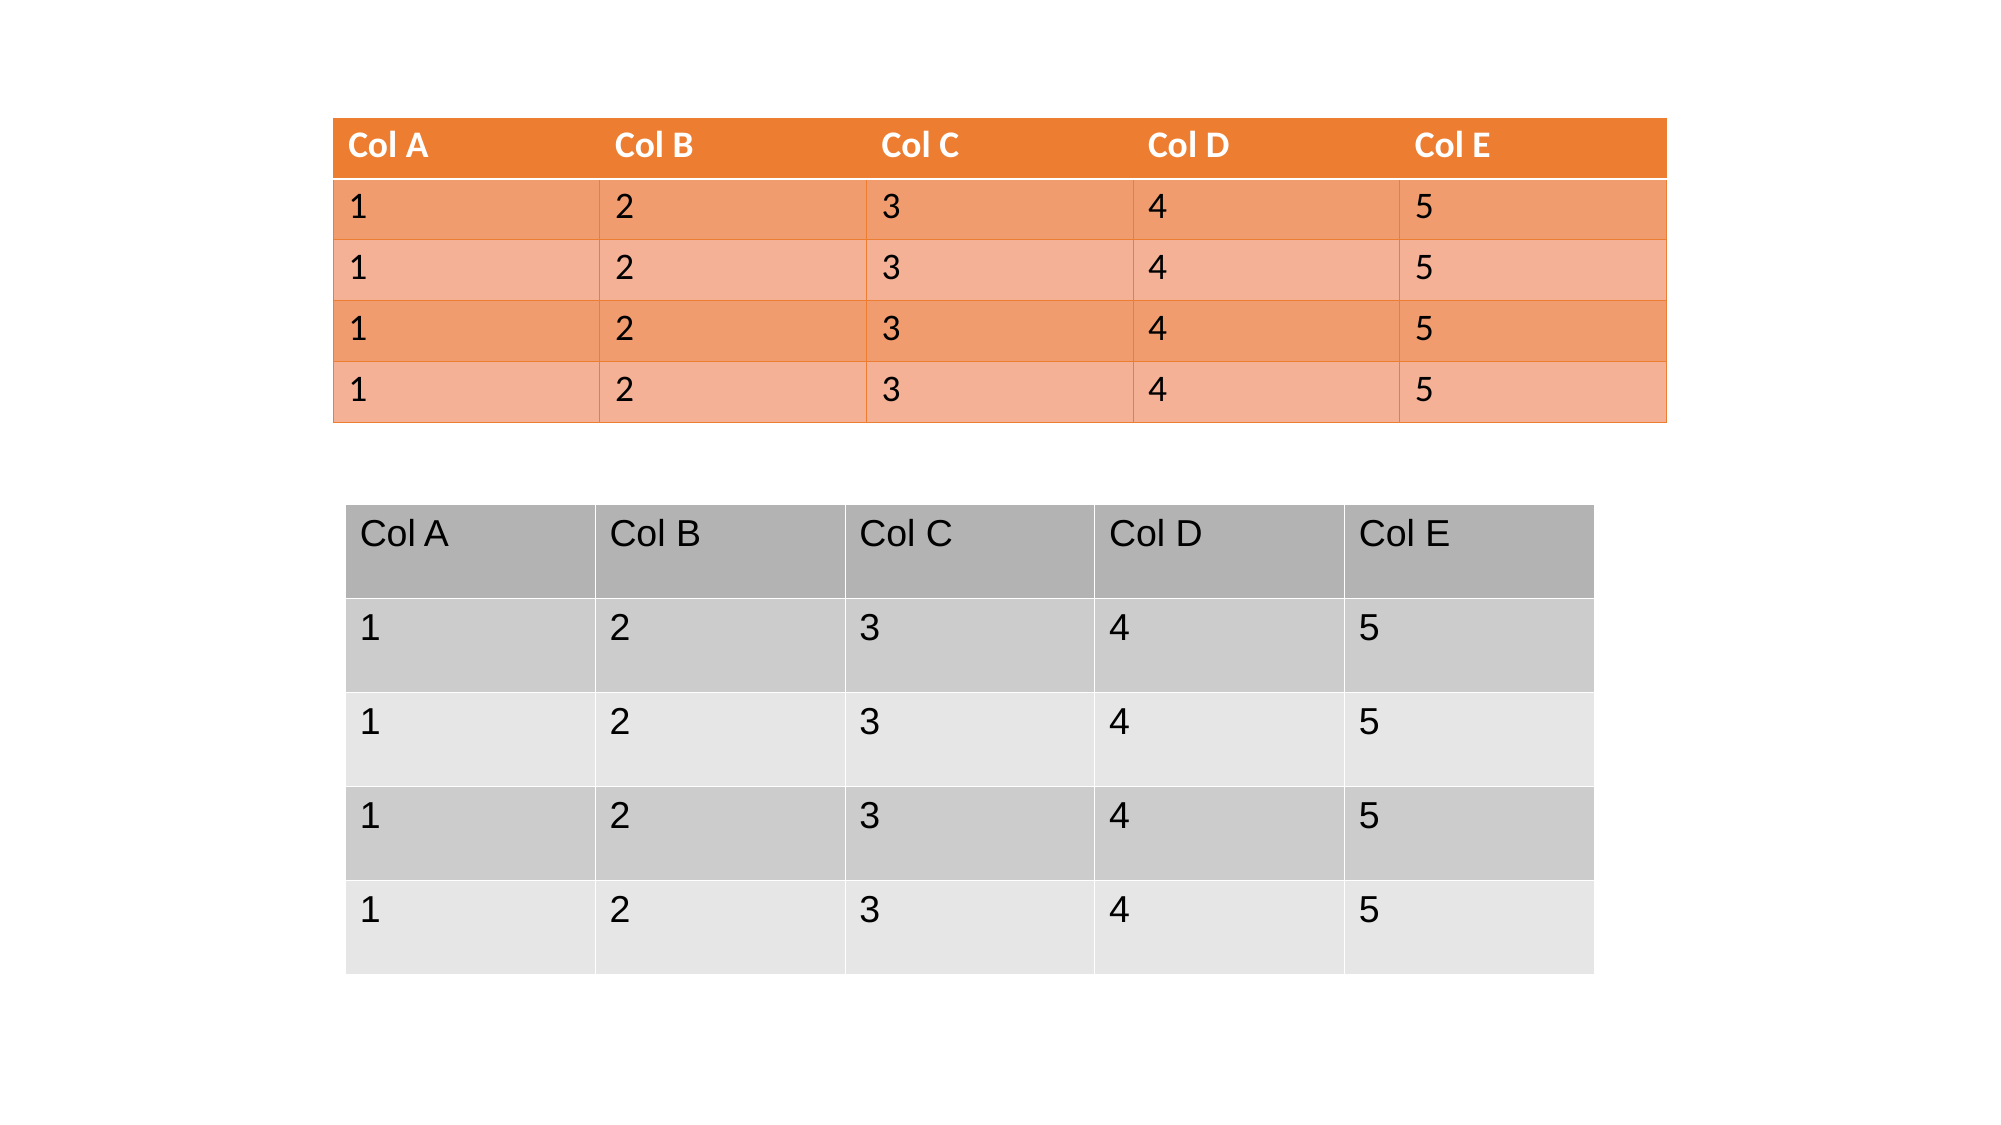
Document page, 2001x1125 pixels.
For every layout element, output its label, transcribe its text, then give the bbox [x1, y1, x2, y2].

table_cell 5 [1345, 787, 1594, 880]
table_cell 1 [346, 881, 595, 974]
table_header Col A [334, 119, 599, 178]
table_cell 4 [1134, 301, 1399, 361]
table_cell 5 [1400, 362, 1666, 422]
table_header Col B [596, 505, 845, 598]
table_cell 1 [346, 693, 595, 786]
table_cell 2 [596, 787, 845, 880]
table_header Col B [600, 119, 866, 178]
table_cell 4 [1095, 881, 1344, 974]
table_cell 1 [346, 599, 595, 692]
table_header Col D [1134, 119, 1399, 178]
table_header Col A [346, 505, 595, 598]
table_cell 5 [1345, 599, 1594, 692]
table_header Col D [1095, 505, 1344, 598]
table_header Col E [1400, 119, 1666, 178]
table_cell 3 [846, 693, 1094, 786]
table_cell 1 [346, 787, 595, 880]
table_cell 3 [867, 301, 1133, 361]
table_cell 2 [600, 301, 866, 361]
table_cell 5 [1345, 881, 1594, 974]
table_cell 3 [846, 881, 1094, 974]
table_cell 4 [1134, 362, 1399, 422]
table_cell 2 [596, 693, 845, 786]
table_cell 2 [600, 240, 866, 300]
table_cell 5 [1400, 180, 1666, 239]
table_cell 3 [846, 787, 1094, 880]
table_cell 3 [867, 362, 1133, 422]
table_cell 1 [334, 362, 599, 422]
table_cell 3 [867, 180, 1133, 239]
table_cell 2 [600, 362, 866, 422]
table_header Col E [1345, 505, 1594, 598]
table_cell 2 [596, 599, 845, 692]
table_cell 1 [334, 240, 599, 300]
table_cell 2 [600, 180, 866, 239]
table_cell 3 [846, 599, 1094, 692]
table_cell 3 [867, 240, 1133, 300]
table_cell 4 [1095, 693, 1344, 786]
table_cell 5 [1400, 240, 1666, 300]
table_cell 2 [596, 881, 845, 974]
table_cell 4 [1095, 787, 1344, 880]
table_cell 1 [334, 301, 599, 361]
table_cell 5 [1345, 693, 1594, 786]
table_cell 5 [1400, 301, 1666, 361]
table_cell 4 [1095, 599, 1344, 692]
table_cell 4 [1134, 180, 1399, 239]
table_cell 1 [334, 180, 599, 239]
table_cell 4 [1134, 240, 1399, 300]
table_header Col C [846, 505, 1094, 598]
table_header Col C [867, 119, 1133, 178]
